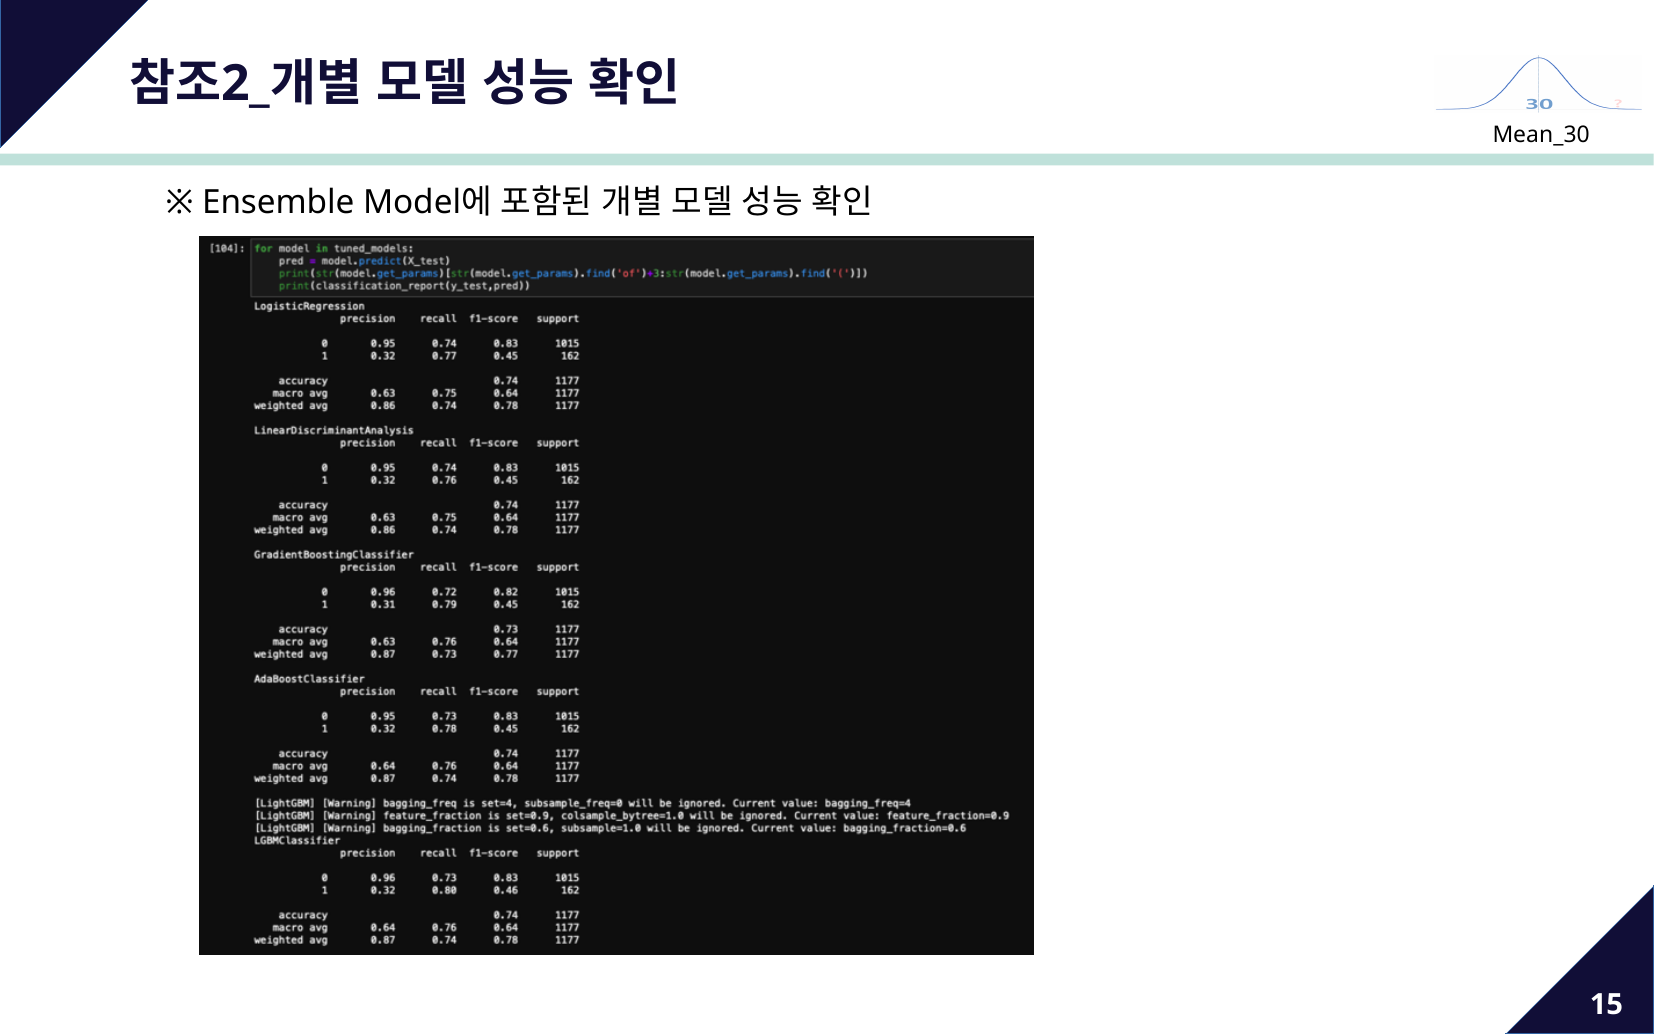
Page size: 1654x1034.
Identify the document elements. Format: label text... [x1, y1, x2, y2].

text_box Mean_30 [1446, 118, 1636, 148]
title 참조2_개별 모델 성능 확인 [129, 41, 1618, 148]
picture [199, 236, 1034, 955]
picture [1434, 55, 1642, 113]
text_box <숫자> [1556, 981, 1654, 1025]
list ※ Ensemble Model에 포함된 개별 모델 성능 확인 [94, 182, 1583, 980]
